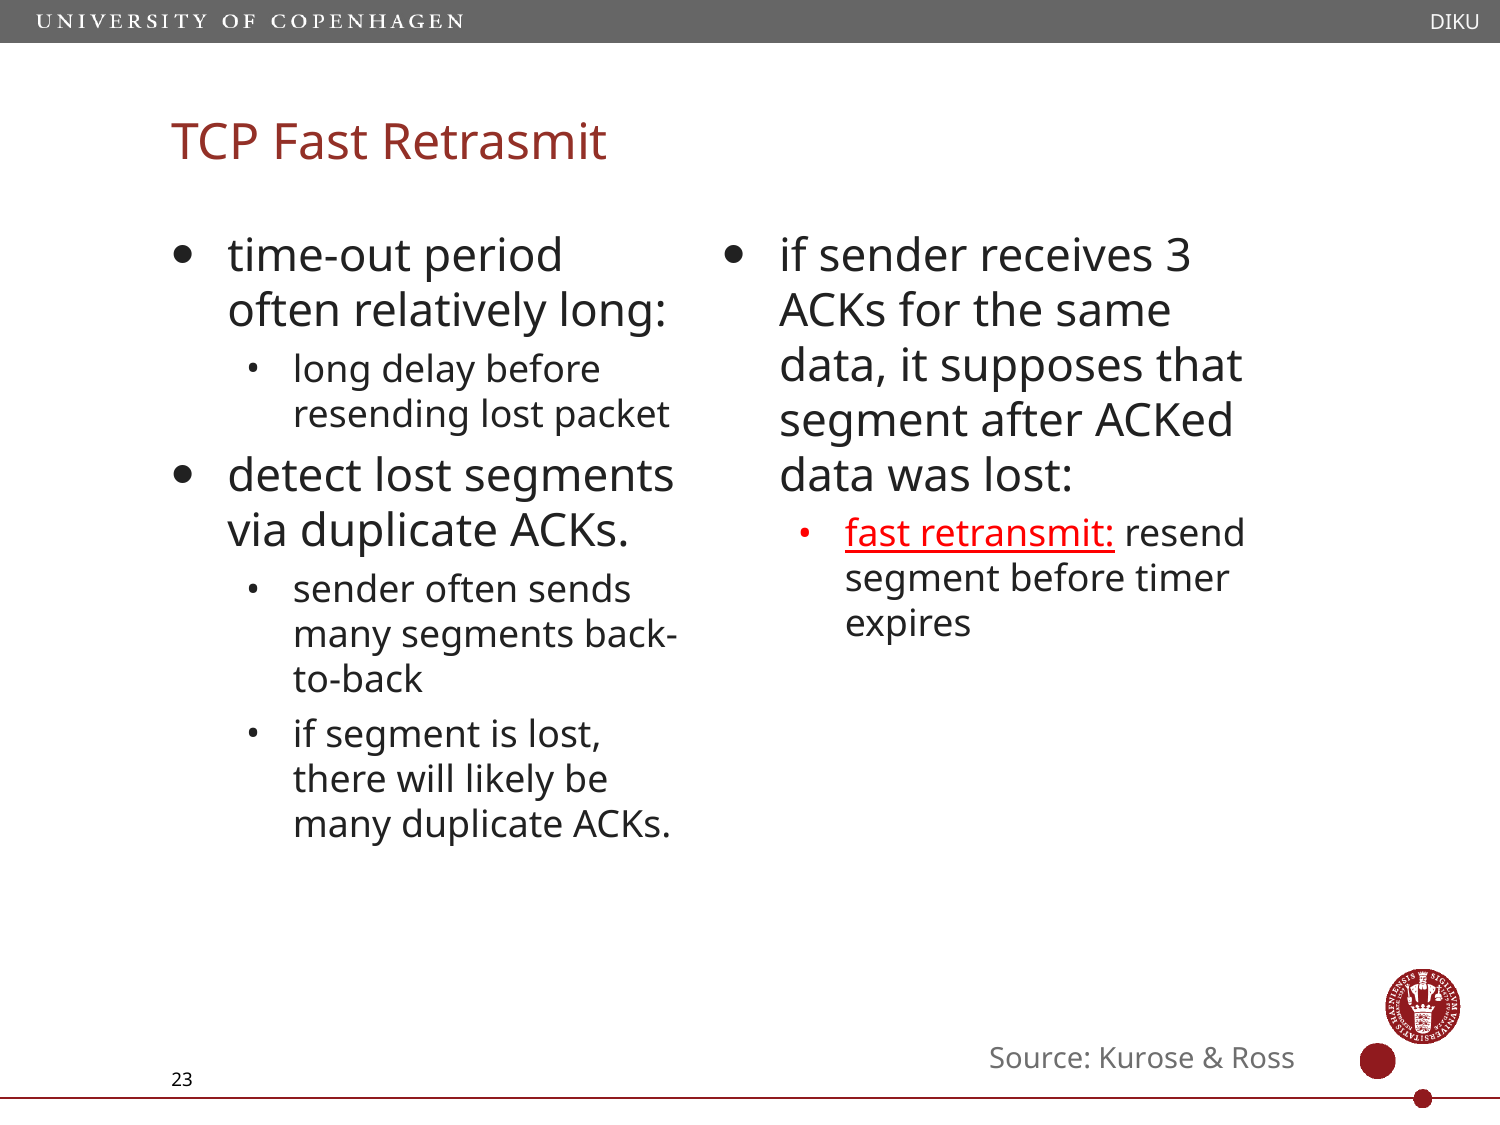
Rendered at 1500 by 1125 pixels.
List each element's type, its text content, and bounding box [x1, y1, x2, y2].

list if sender receives 3 ACKs for the same data, it supposes that segment after ACKed data was lost: fast retransmit: resend segment before timer expires [722, 225, 1251, 961]
text_box Source: Kurose & Ross [974, 1031, 1341, 1083]
list time-out period often relatively long: long delay before resending lost packet detect lost segments via duplicate ACKs. sender often sends many segments back-to-back if segment is lost, there will likely be many duplicate ACKs. [171, 225, 698, 961]
text_box DIKU [469, 0, 1495, 43]
picture [0, 910, 1500, 1122]
title TCP Fast Retrasmit [171, 75, 1329, 171]
text_box <number> [171, 1067, 522, 1092]
